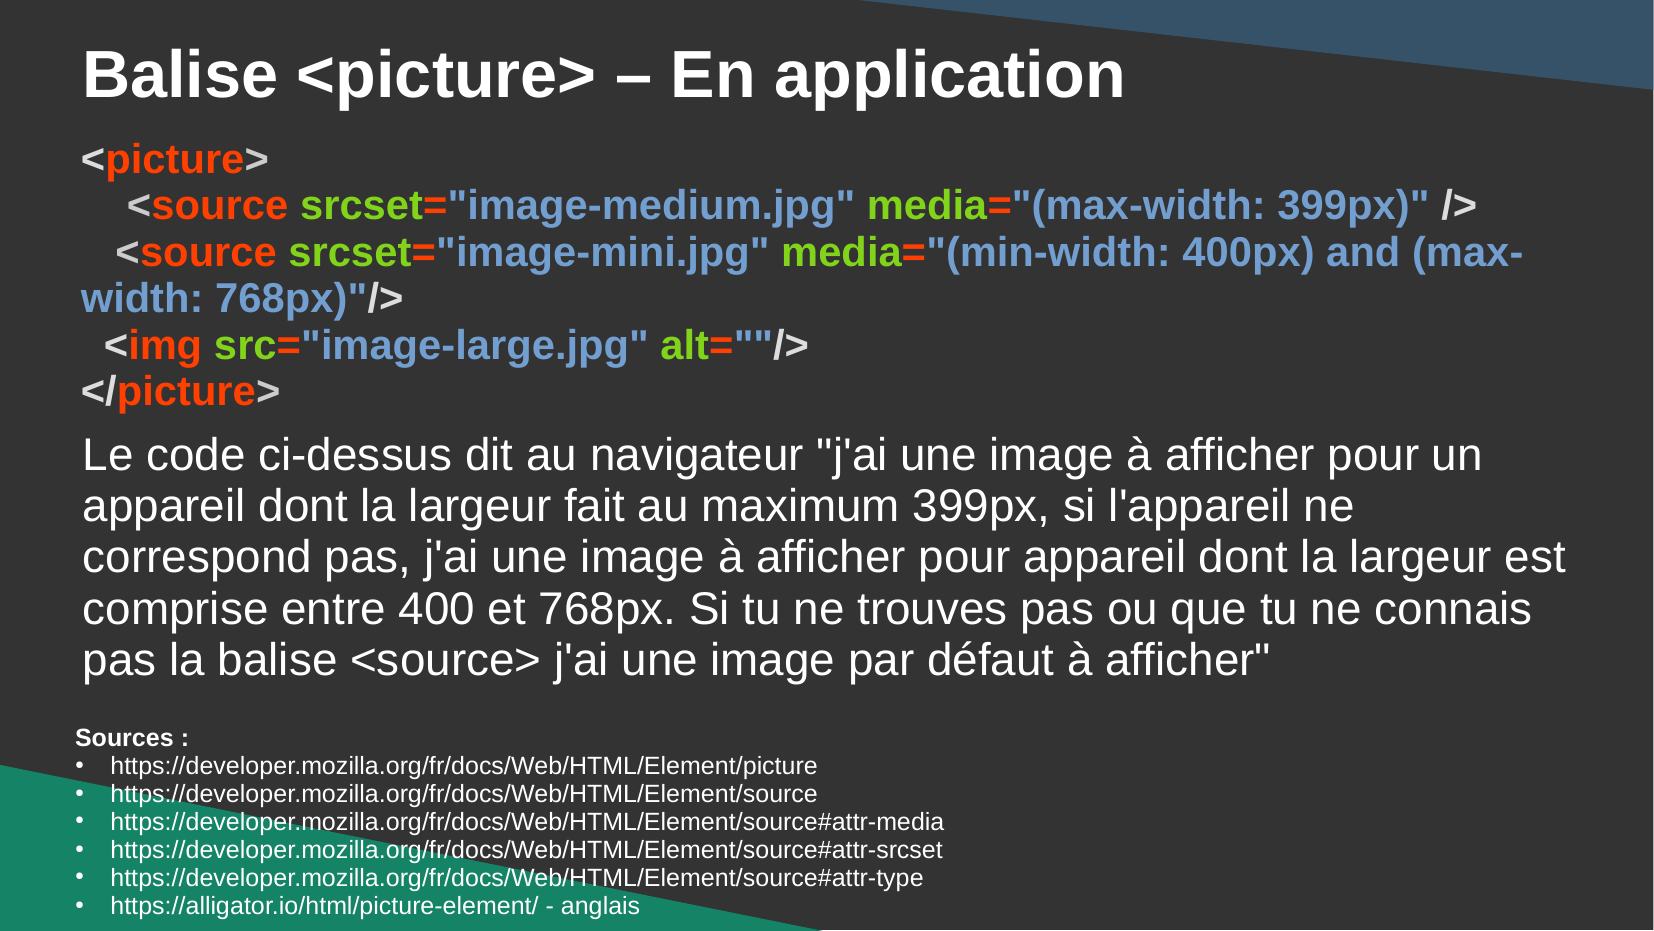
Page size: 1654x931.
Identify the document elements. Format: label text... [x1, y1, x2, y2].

title Balise <picture> – En application [82, 37, 1571, 122]
text_box [0, 764, 824, 931]
text_box [858, 0, 1654, 90]
list <picture> <source srcset="image-medium.jpg" media="(max-width: 399px)" /> <source srcset="image-mini.jpg" media="(min-width: 400px) and (max-width: 768px)"/> <img src="image-large.jpg" alt=""/> </picture> [80, 135, 1605, 426]
title Le code ci-dessus dit au navigateur "j'ai une image à afficher pour un appareil dont la largeur fait au maximum 399px, si l'appareil ne correspond pas, j'ai une image à afficher pour appareil dont la largeur est comprise entre 400 et 768px. Si tu ne trouves pas ou que tu ne connais pas la balise <source> j'ai une image par défaut à afficher" [82, 428, 1571, 686]
text_box Sources : https://developer.mozilla.org/fr/docs/Web/HTML/Element/picture https://developer.mozilla.org/fr/docs/Web/HTML/Element/source https://developer.mozilla.org/fr/docs/Web/HTML/Element/source#attr-media https://developer.mozilla.org/fr/docs/Web/HTML/Element/source#attr-srcset https://developer.mozilla.org/fr/docs/Web/HTML/Element/source#attr-type https://alligator.io/html/picture-element/ - anglais [60, 716, 1546, 927]
